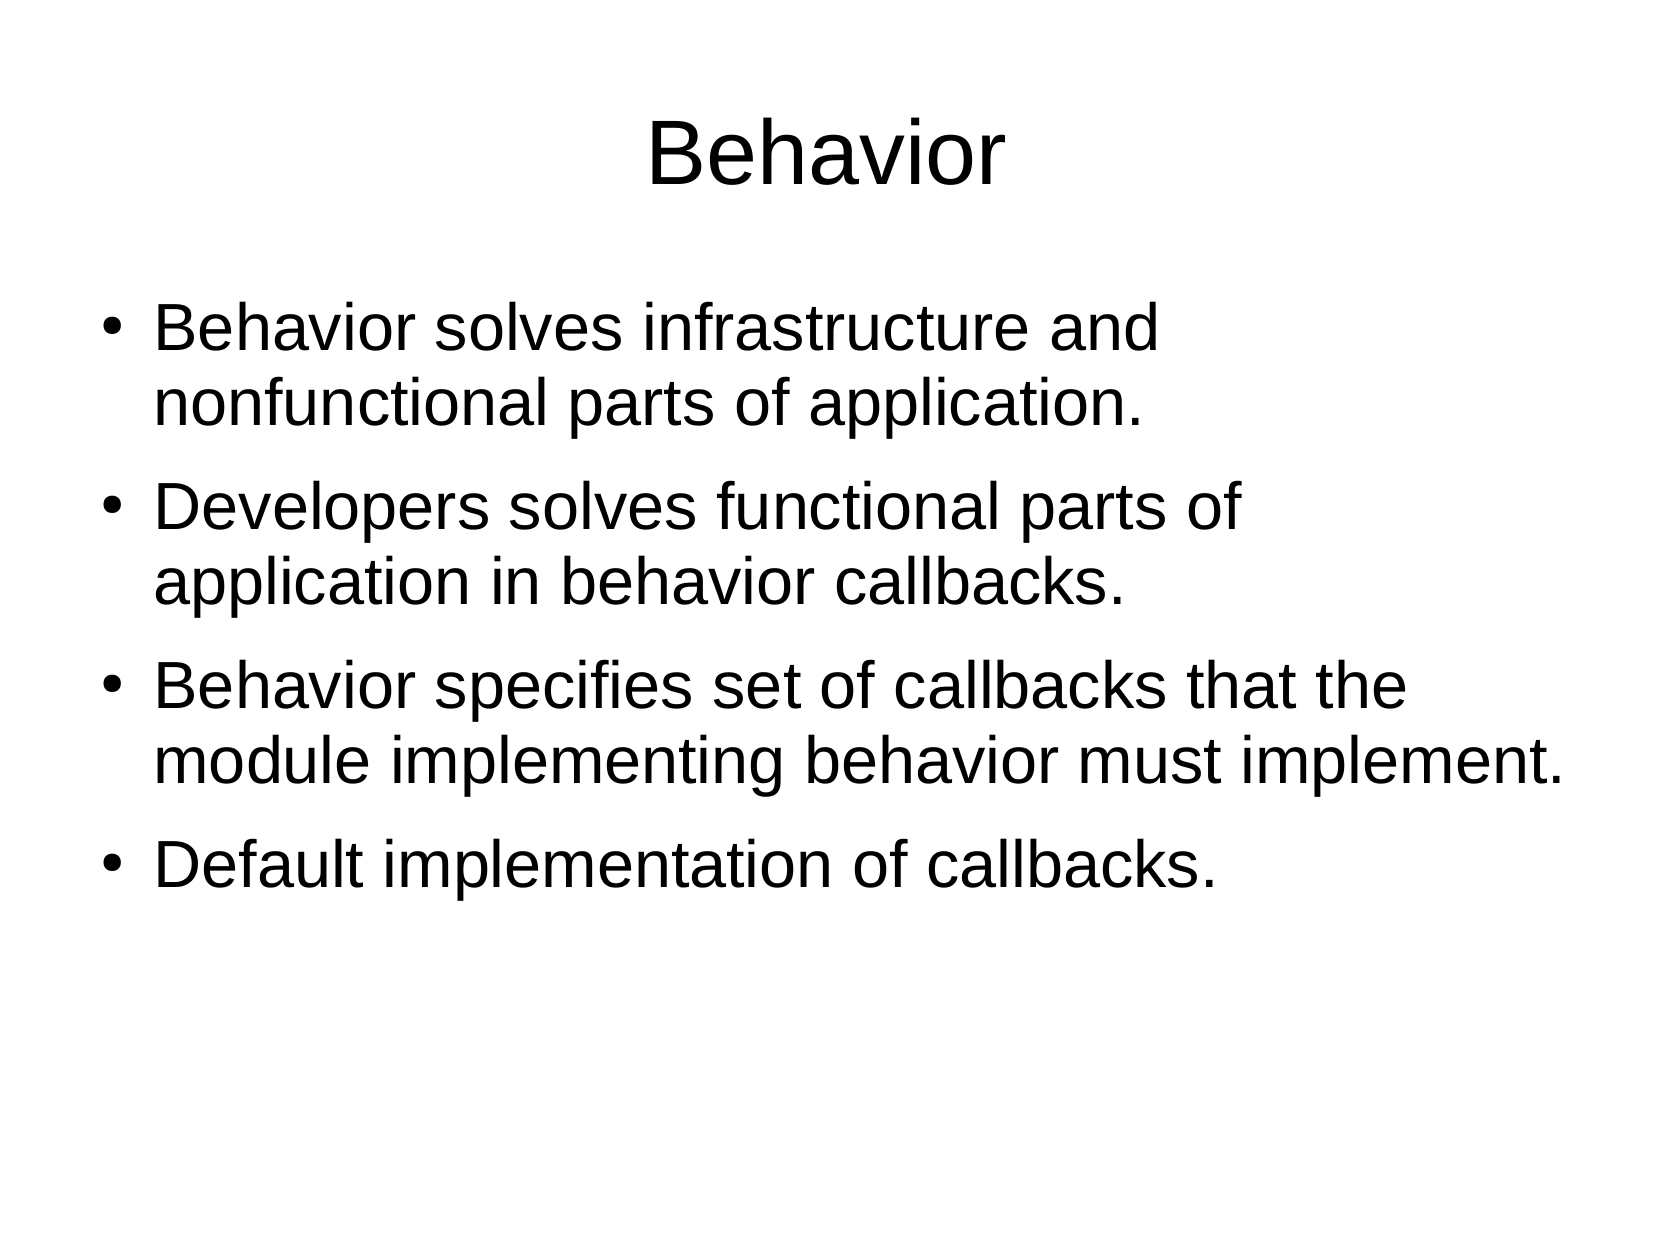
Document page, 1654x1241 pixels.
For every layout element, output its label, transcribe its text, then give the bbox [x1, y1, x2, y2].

title Behavior [82, 49, 1571, 257]
list Behavior solves infrastructure and nonfunctional parts of application. Developers solves functional parts of application in behavior callbacks. Behavior specifies set of callbacks that the module implementing behavior must implement. Default implementation of callbacks. [82, 290, 1571, 1010]
